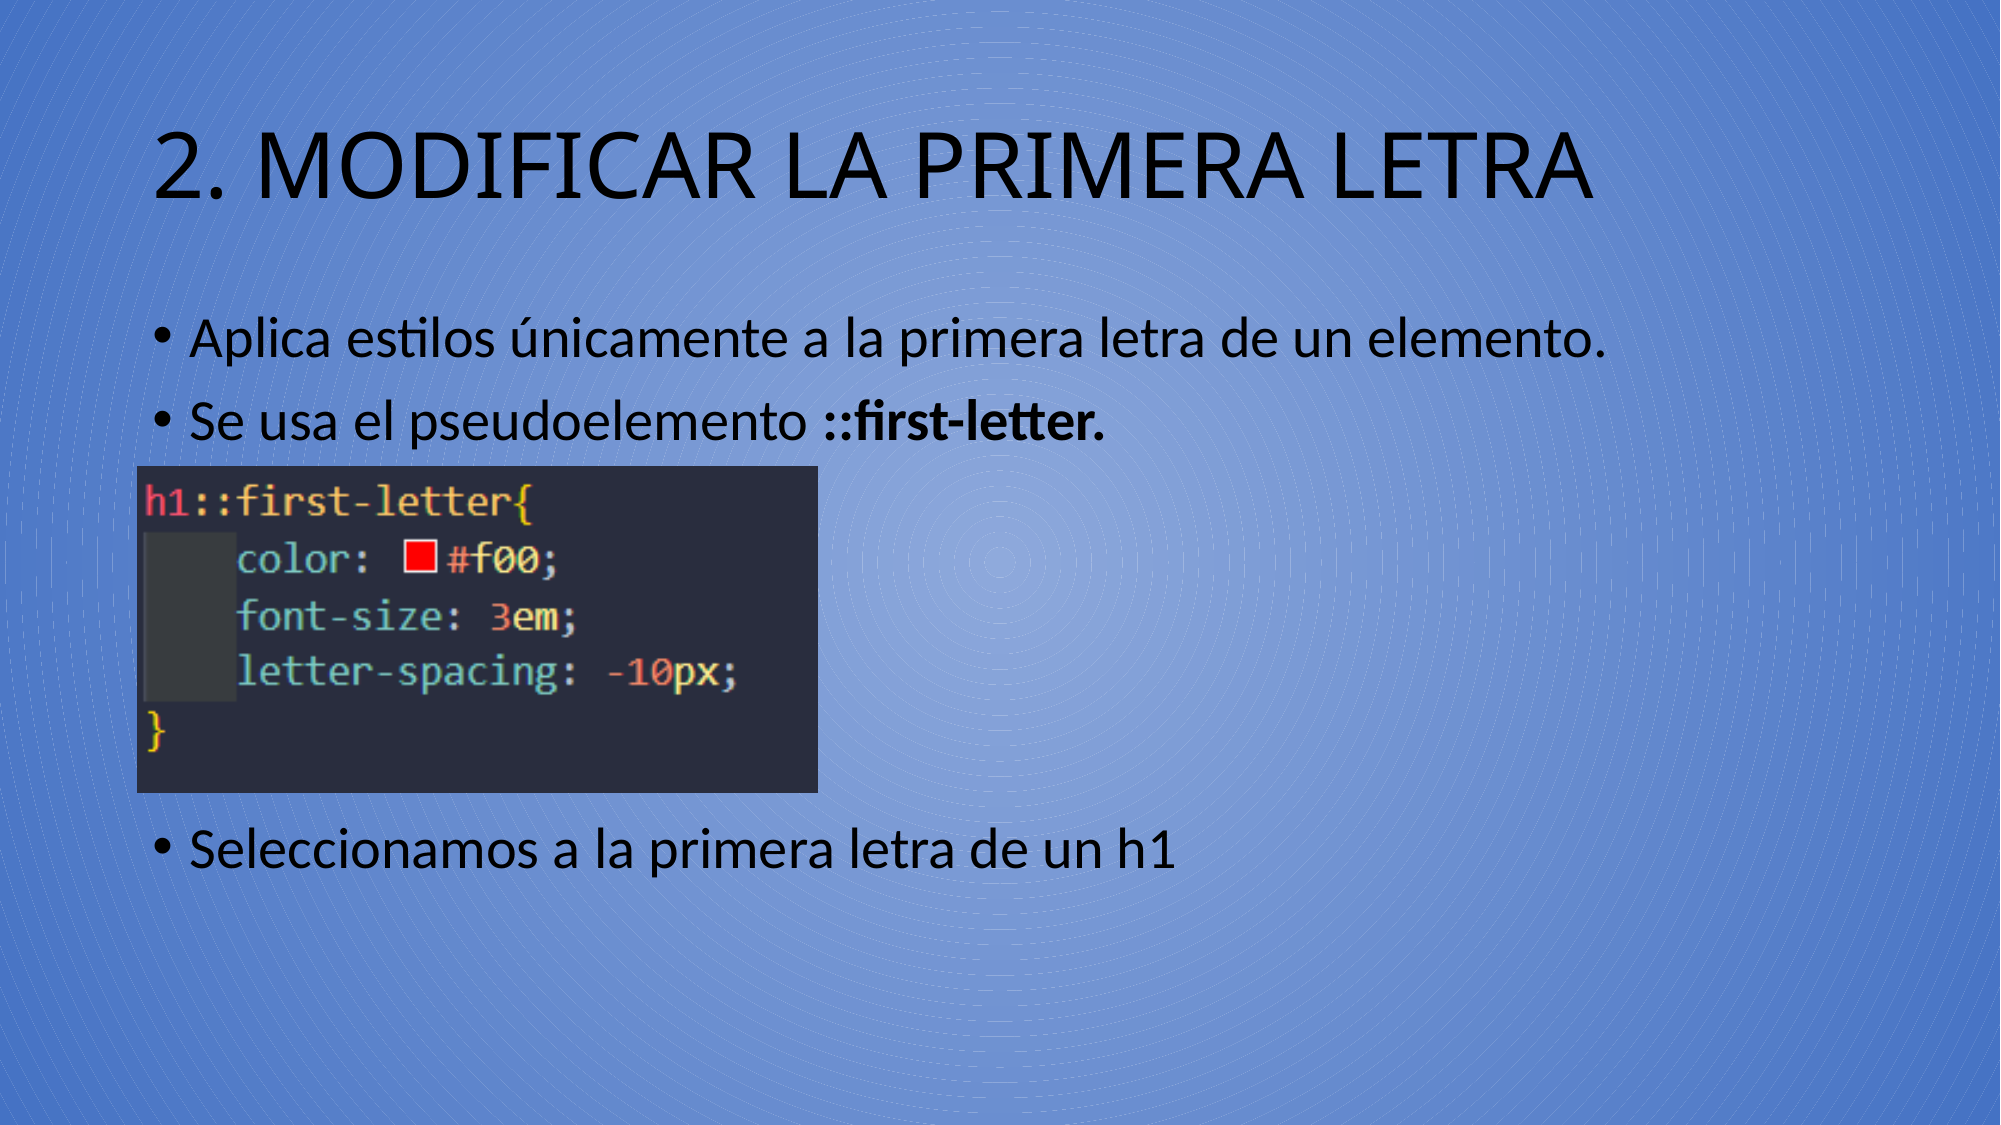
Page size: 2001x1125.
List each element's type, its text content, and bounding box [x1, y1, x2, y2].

picture [137, 466, 818, 793]
title 2. MODIFICAR LA PRIMERA LETRA [137, 59, 1863, 278]
list Aplica estilos únicamente a la primera letra de un elemento. Se usa el pseudoelemento ::first-letter. Seleccionamos a la primera letra de un h1 [137, 299, 1863, 1014]
